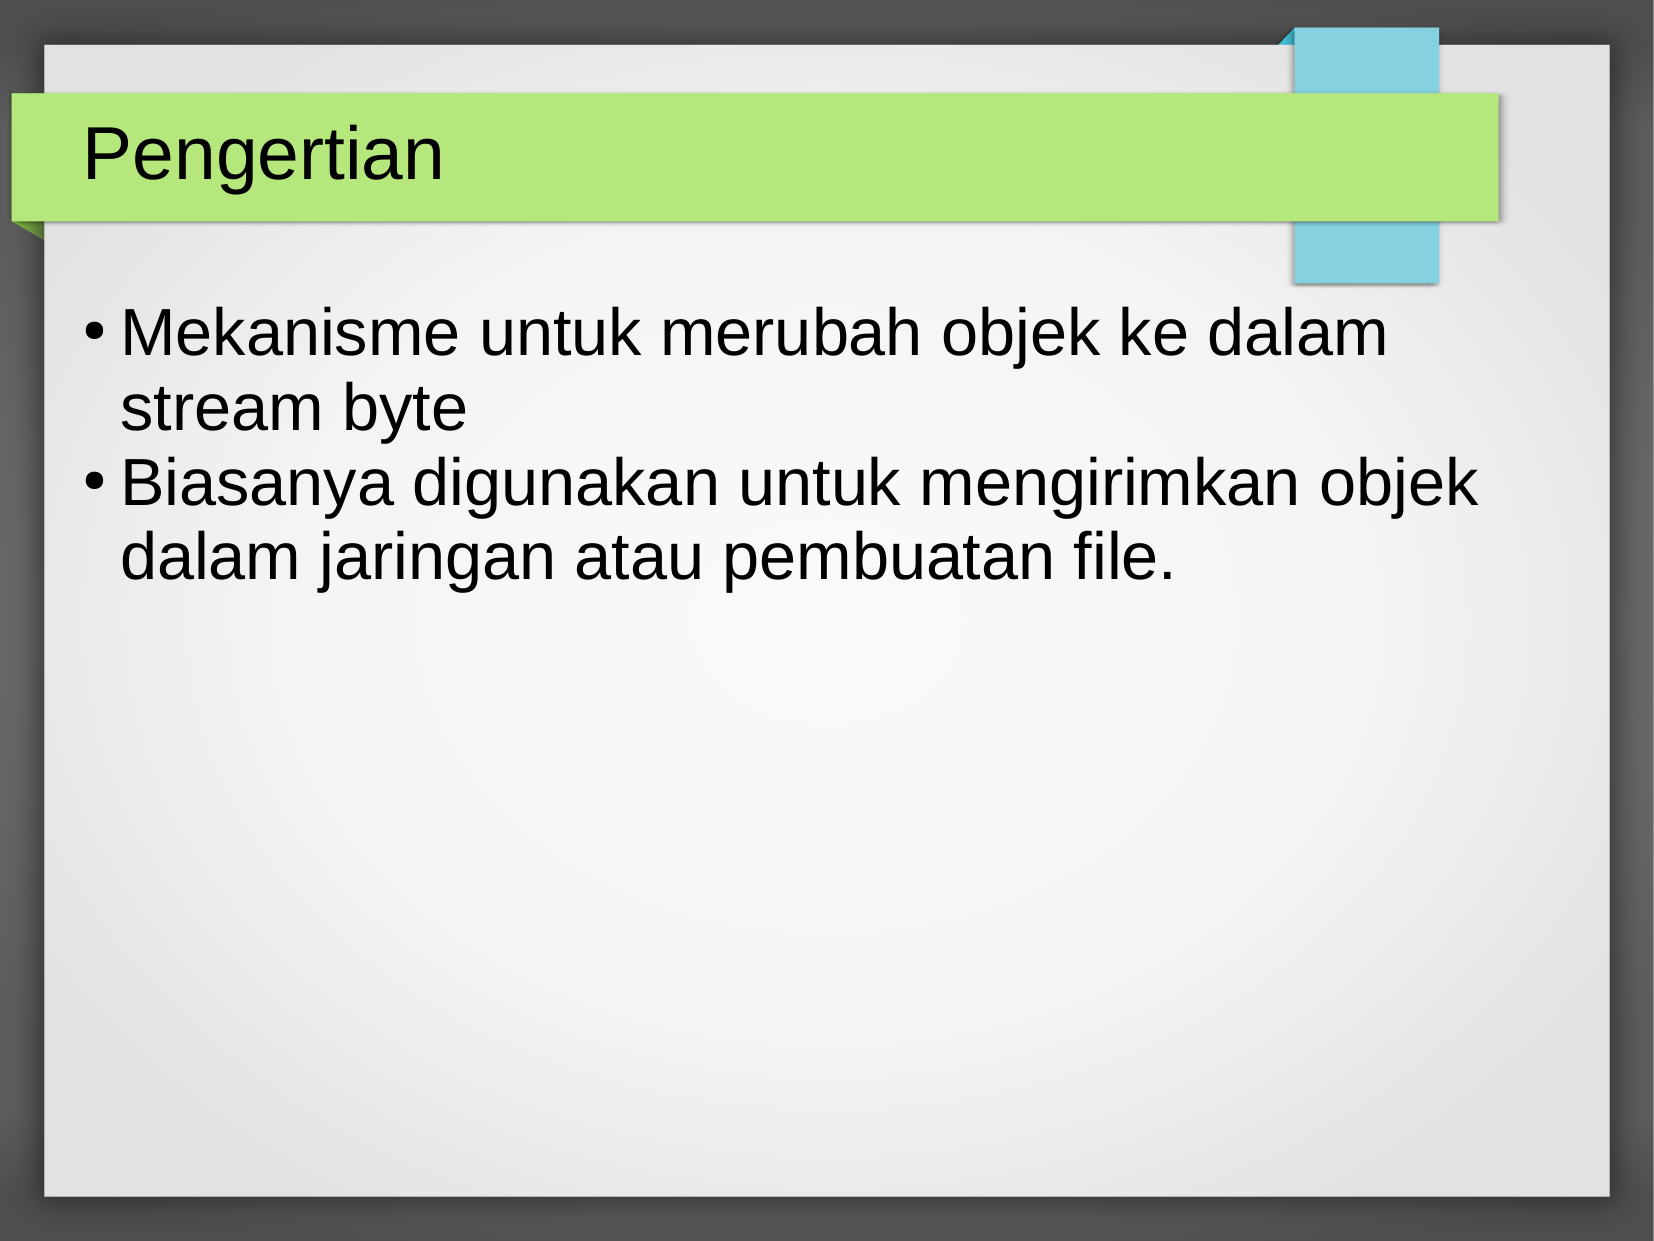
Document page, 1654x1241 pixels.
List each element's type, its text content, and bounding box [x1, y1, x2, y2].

subtitle Mekanisme untuk merubah objek ke dalam stream byte Biasanya digunakan untuk mengirimkan objek dalam jaringan atau pembuatan file. [82, 295, 1571, 1015]
picture [0, 0, 1654, 1241]
title Pengertian [82, 94, 1264, 213]
